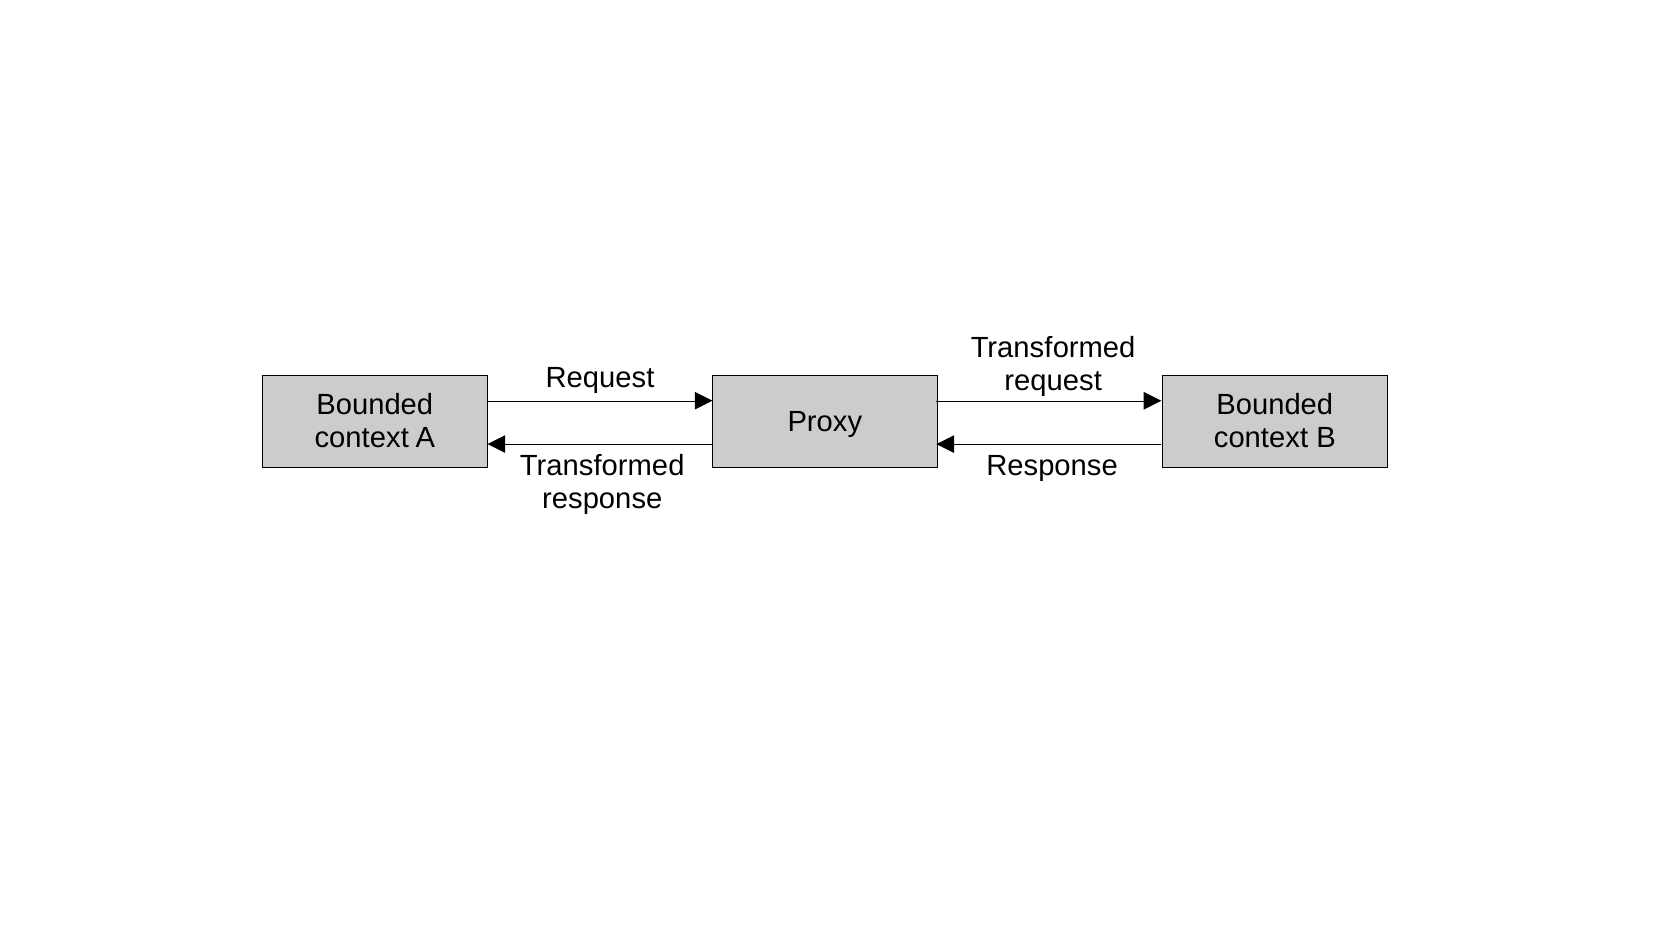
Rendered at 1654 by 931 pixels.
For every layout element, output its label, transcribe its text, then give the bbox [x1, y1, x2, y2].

text_box Response [971, 441, 1133, 490]
text_box [225, 294, 1426, 557]
text_box Bounded context B [1162, 375, 1388, 468]
text_box Transformed request [956, 323, 1151, 405]
text_box Request [530, 353, 670, 401]
text_box Proxy [712, 375, 938, 468]
text_box Bounded context A [262, 375, 488, 468]
text_box Transformed response [505, 441, 700, 523]
